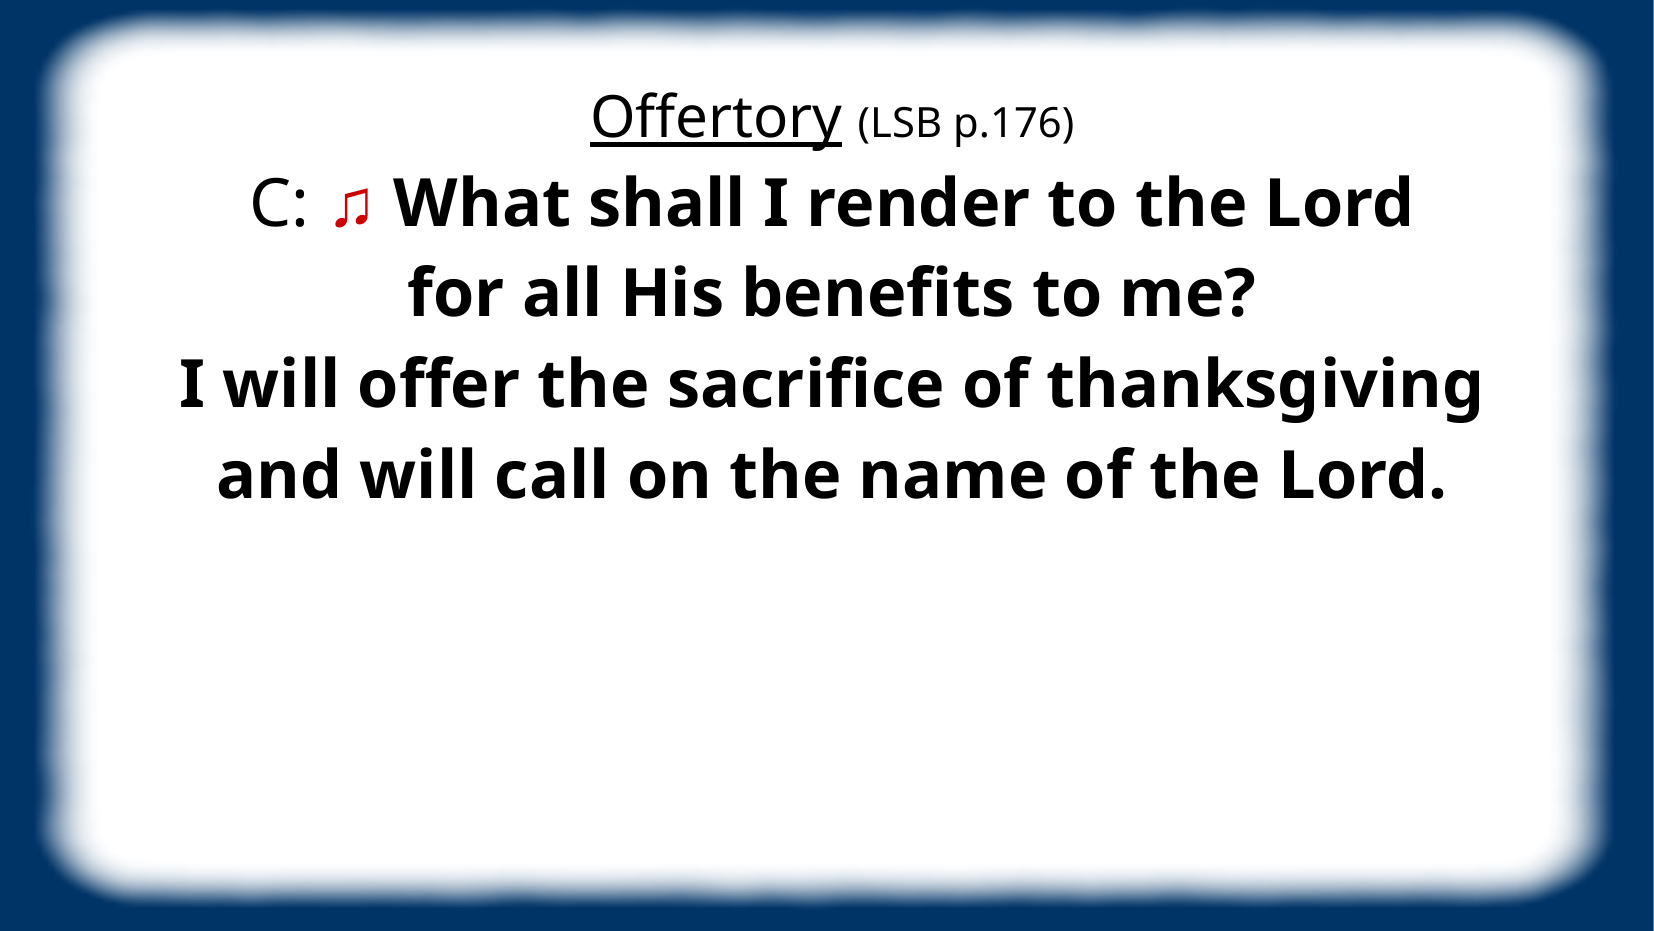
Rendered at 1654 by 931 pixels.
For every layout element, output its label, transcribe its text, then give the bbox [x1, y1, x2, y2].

picture [0, 0, 1654, 931]
text_box Offertory (LSB p.176) C: ♫ What shall I render to the Lord for all His benefits to me? I will offer the sacrifice of thanksgiving and will call on the name of the Lord. [105, 68, 1561, 516]
